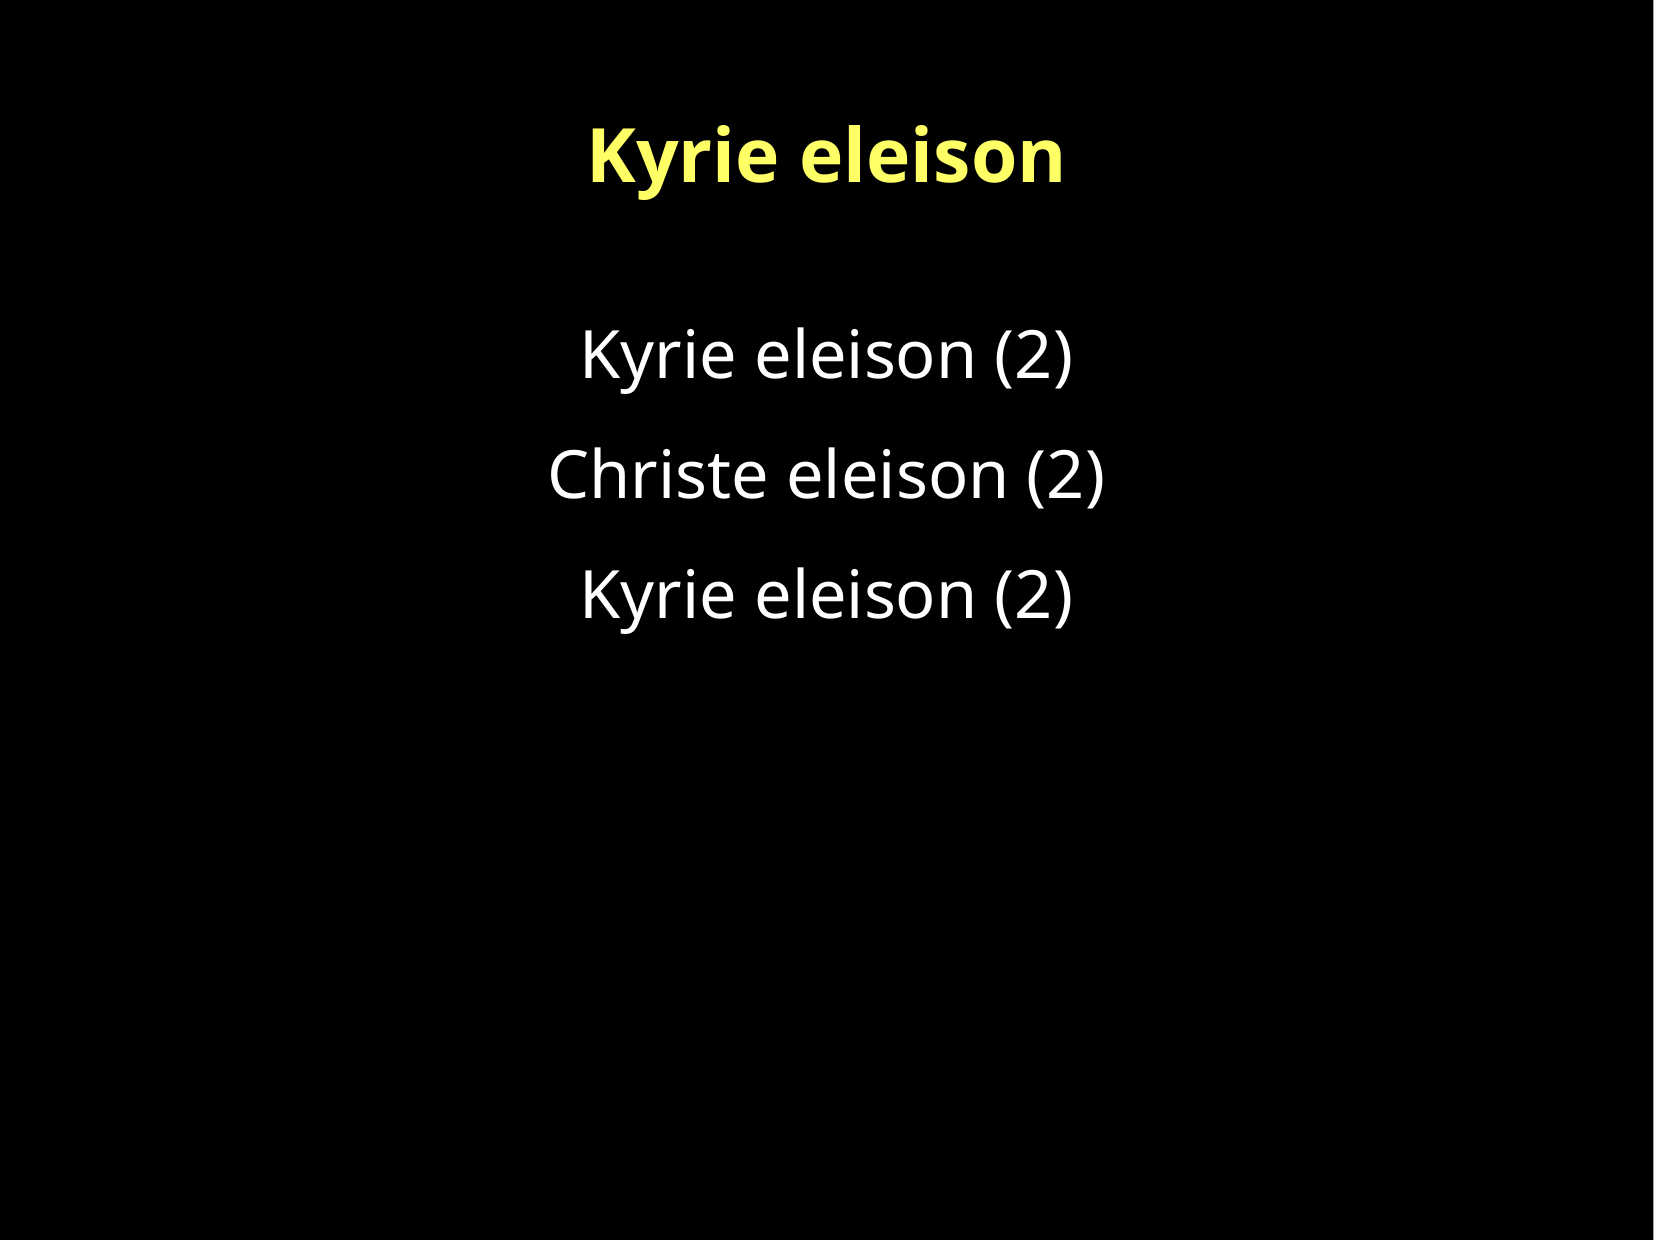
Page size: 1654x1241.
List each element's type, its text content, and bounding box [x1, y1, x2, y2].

list Kyrie eleison (2) Christe eleison (2) Kyrie eleison (2) [0, 307, 1654, 1027]
title Kyrie eleison [82, 49, 1571, 257]
